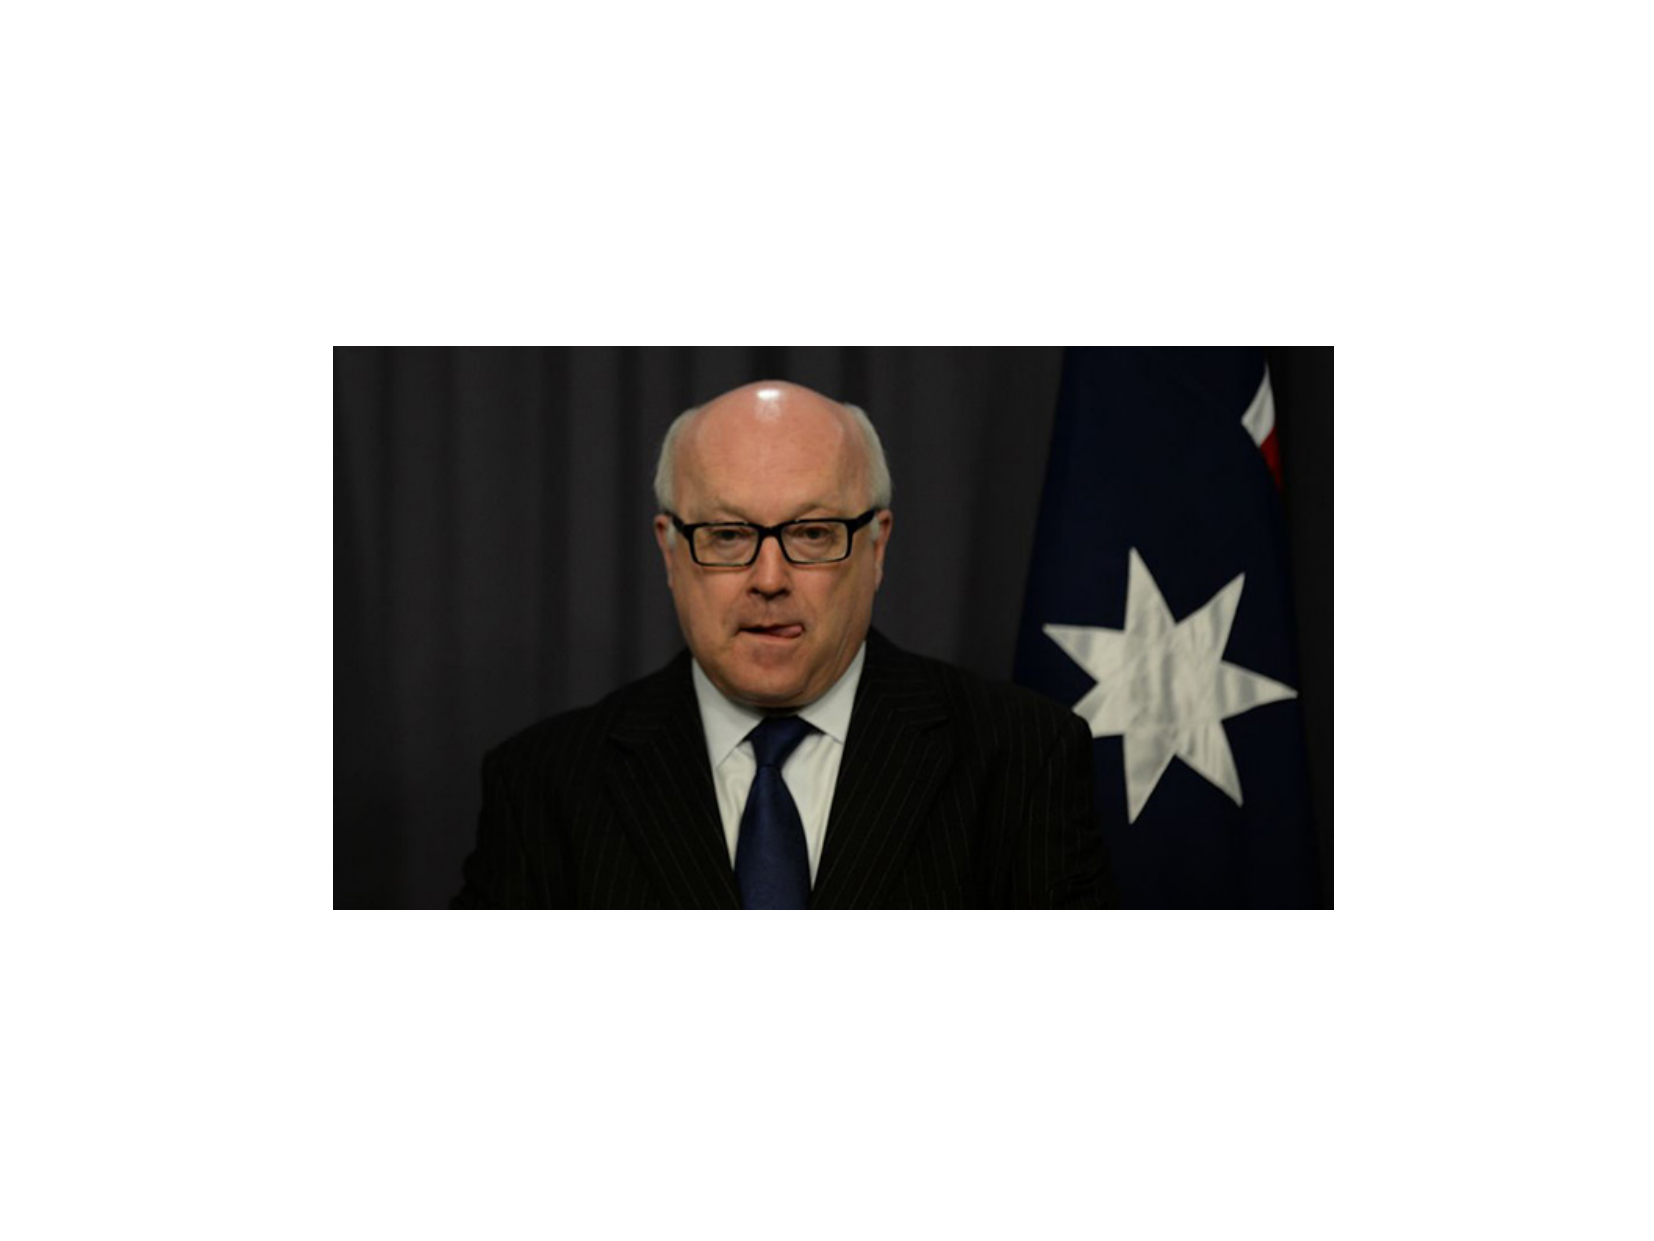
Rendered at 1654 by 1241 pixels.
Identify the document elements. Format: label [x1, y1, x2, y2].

picture [333, 346, 1334, 910]
